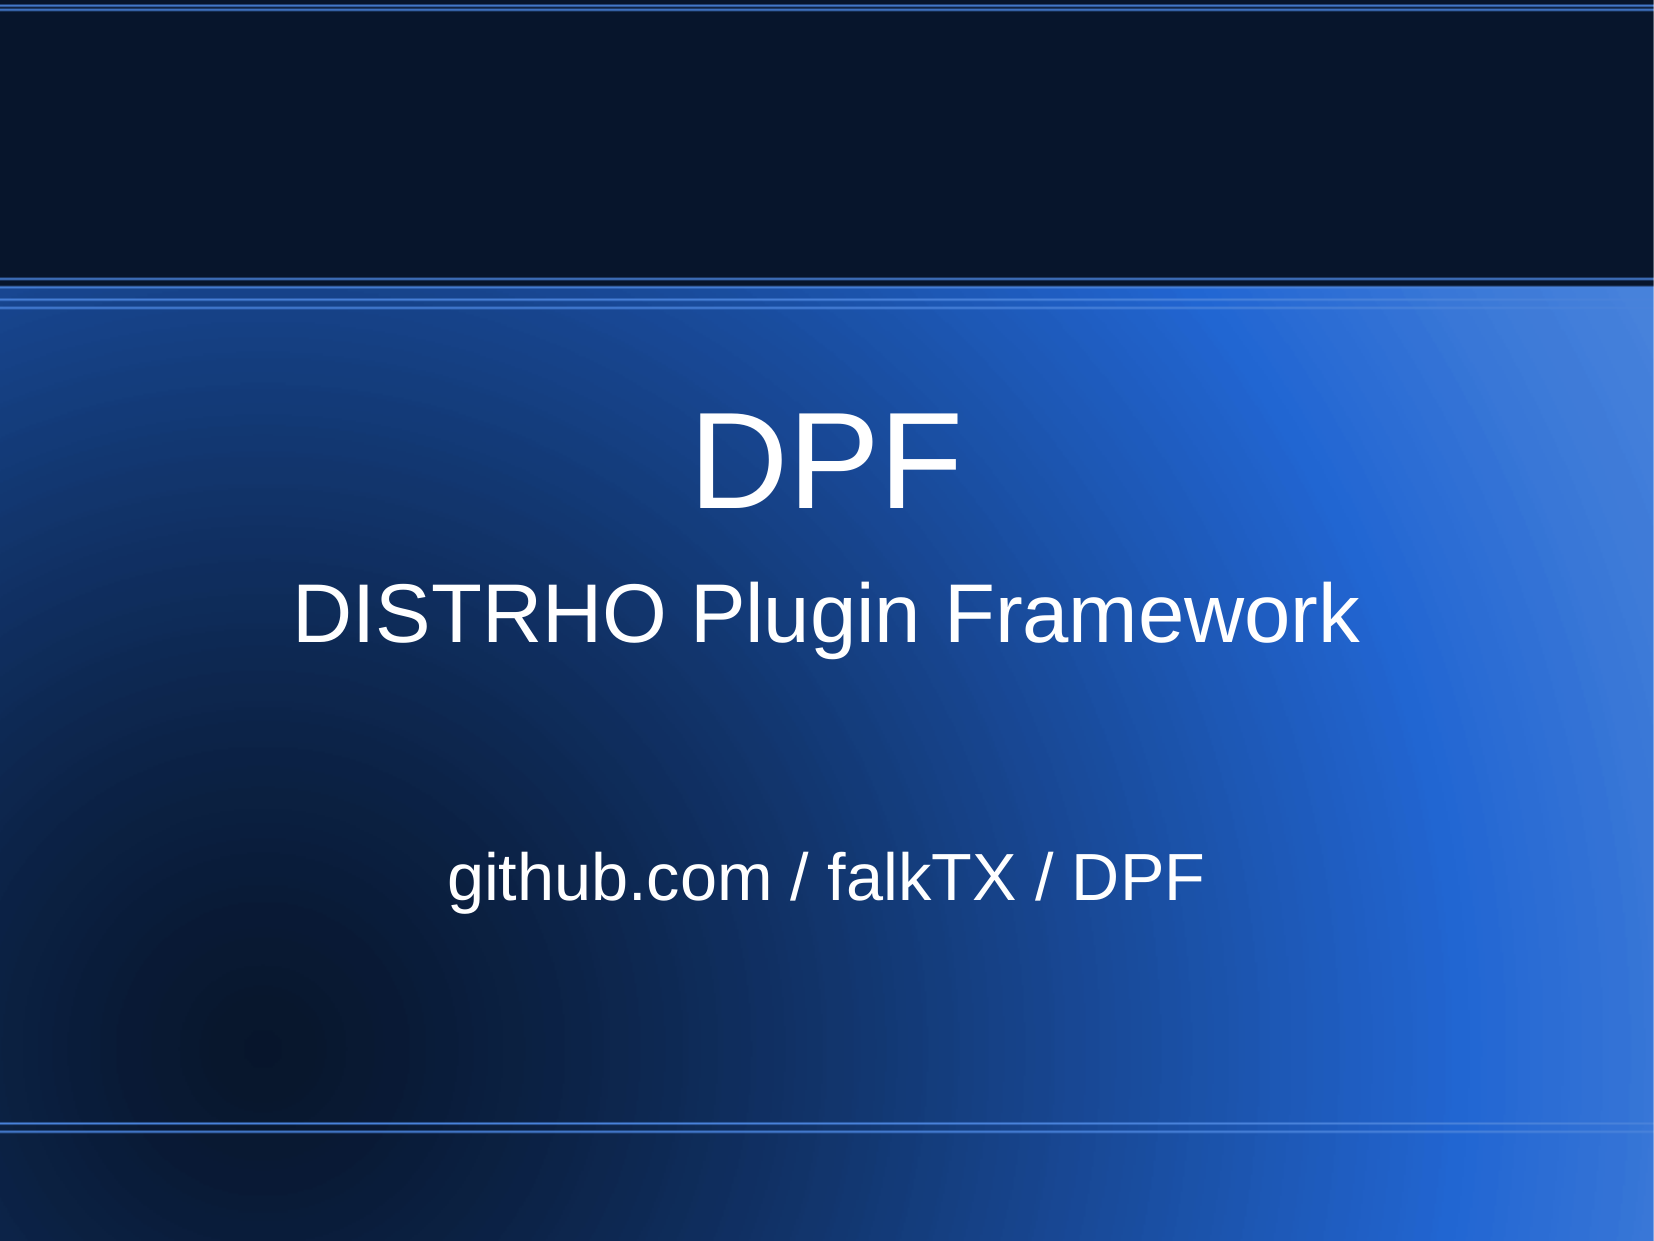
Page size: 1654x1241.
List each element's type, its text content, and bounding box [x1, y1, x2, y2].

list DPF DISTRHO Plugin Framework github.com / falkTX / DPF [82, 383, 1571, 1010]
picture [0, 0, 1654, 1241]
